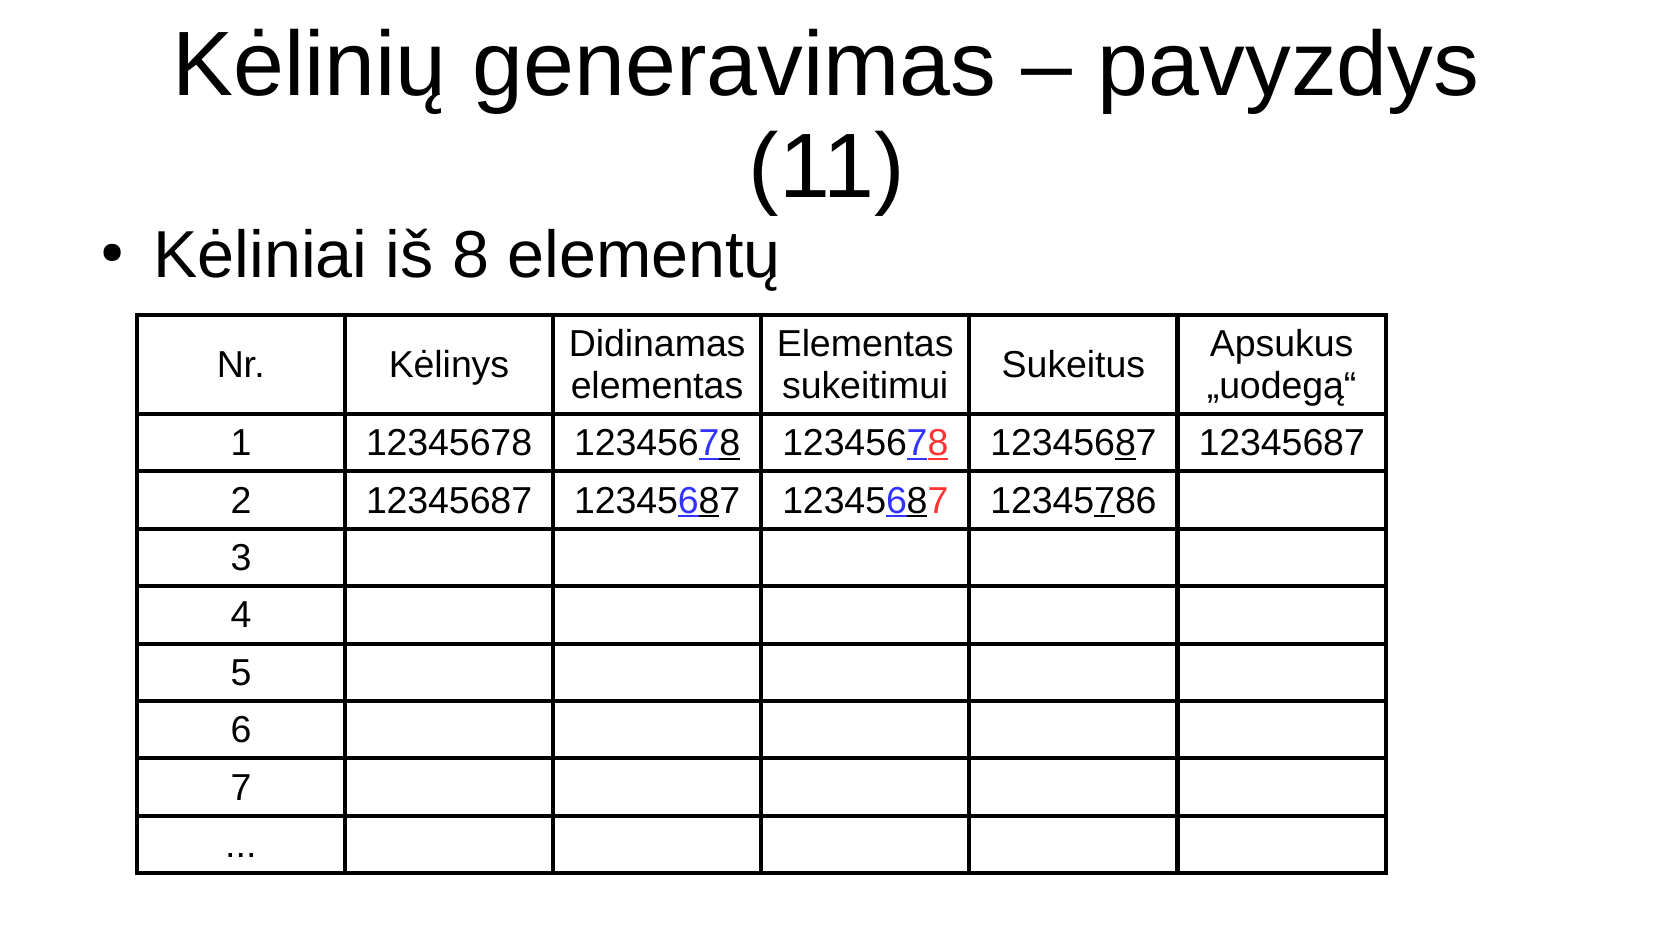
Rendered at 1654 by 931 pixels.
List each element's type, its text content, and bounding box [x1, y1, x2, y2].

table_cell [1180, 473, 1384, 527]
table_header Apsukus „uodegą“ [1180, 317, 1384, 412]
table_cell 5 [139, 646, 343, 699]
table_cell ... [139, 818, 343, 871]
table_cell [555, 588, 759, 642]
table_cell 2 [139, 473, 343, 527]
table_cell [971, 760, 1175, 814]
table_cell 3 [139, 531, 343, 584]
table_cell [1180, 646, 1384, 699]
table_cell [763, 531, 967, 584]
table_cell 12345687 [763, 473, 967, 527]
list Kėliniai iš 8 elementų [82, 217, 1571, 757]
table_cell [347, 531, 551, 584]
table_cell 12345678 [763, 416, 967, 469]
table_cell 1 [139, 416, 343, 469]
table_cell [971, 818, 1175, 871]
table_cell [1180, 818, 1384, 871]
table_cell [347, 703, 551, 756]
table_cell 4 [139, 588, 343, 642]
table_cell 12345687 [347, 473, 551, 527]
table_header Kėlinys [347, 317, 551, 412]
table_cell [347, 818, 551, 871]
table_cell 7 [139, 760, 343, 814]
table_cell 12345678 [555, 416, 759, 469]
table_cell [971, 588, 1175, 642]
table_cell 12345687 [555, 473, 759, 527]
table_cell [763, 646, 967, 699]
table_cell 12345687 [1180, 416, 1384, 469]
table_cell [763, 588, 967, 642]
table_cell [763, 818, 967, 871]
table_cell 12345678 [347, 416, 551, 469]
table_cell [555, 646, 759, 699]
table_cell [555, 760, 759, 814]
table_header Didinamas elementas [555, 317, 759, 412]
table_cell 12345786 [971, 473, 1175, 527]
table_cell [555, 818, 759, 871]
table_header Elementas sukeitimui [763, 317, 967, 412]
table_cell [1180, 531, 1384, 584]
table_cell 6 [139, 703, 343, 756]
table_cell [347, 588, 551, 642]
table_cell [971, 703, 1175, 756]
table_cell [555, 531, 759, 584]
table_cell [1180, 588, 1384, 642]
table_cell [971, 531, 1175, 584]
table_cell [1180, 703, 1384, 756]
title Kėlinių generavimas – pavyzdys (11) [82, 12, 1571, 217]
table_cell [555, 703, 759, 756]
table_cell [763, 703, 967, 756]
table_cell 12345687 [971, 416, 1175, 469]
table_cell [347, 646, 551, 699]
table_cell [347, 760, 551, 814]
table_cell [971, 646, 1175, 699]
table_cell [1180, 760, 1384, 814]
table_cell [763, 760, 967, 814]
table_header Nr. [139, 317, 343, 412]
table_header Sukeitus [971, 317, 1175, 412]
